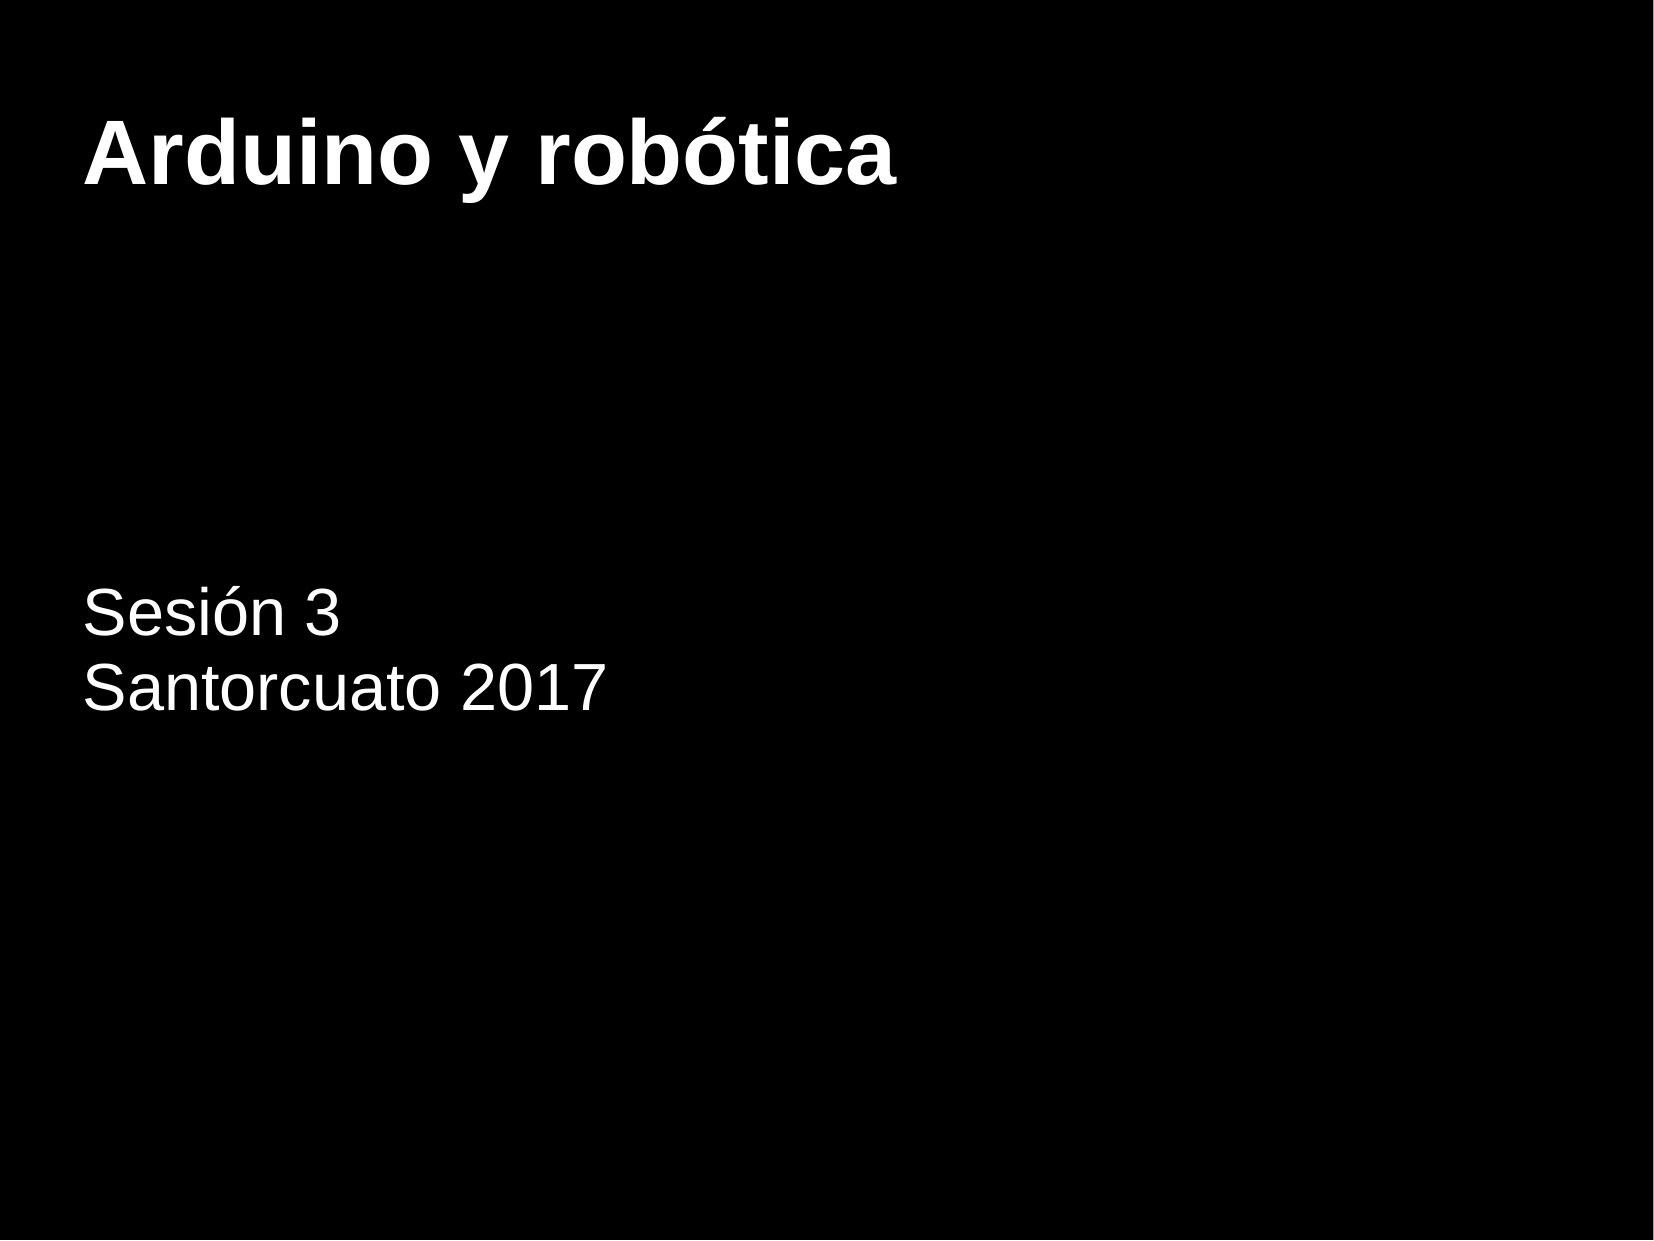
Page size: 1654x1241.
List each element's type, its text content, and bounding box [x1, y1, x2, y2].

title Arduino y robótica [82, 49, 1571, 257]
subtitle Sesión 3 Santorcuato 2017 [82, 290, 1571, 1010]
